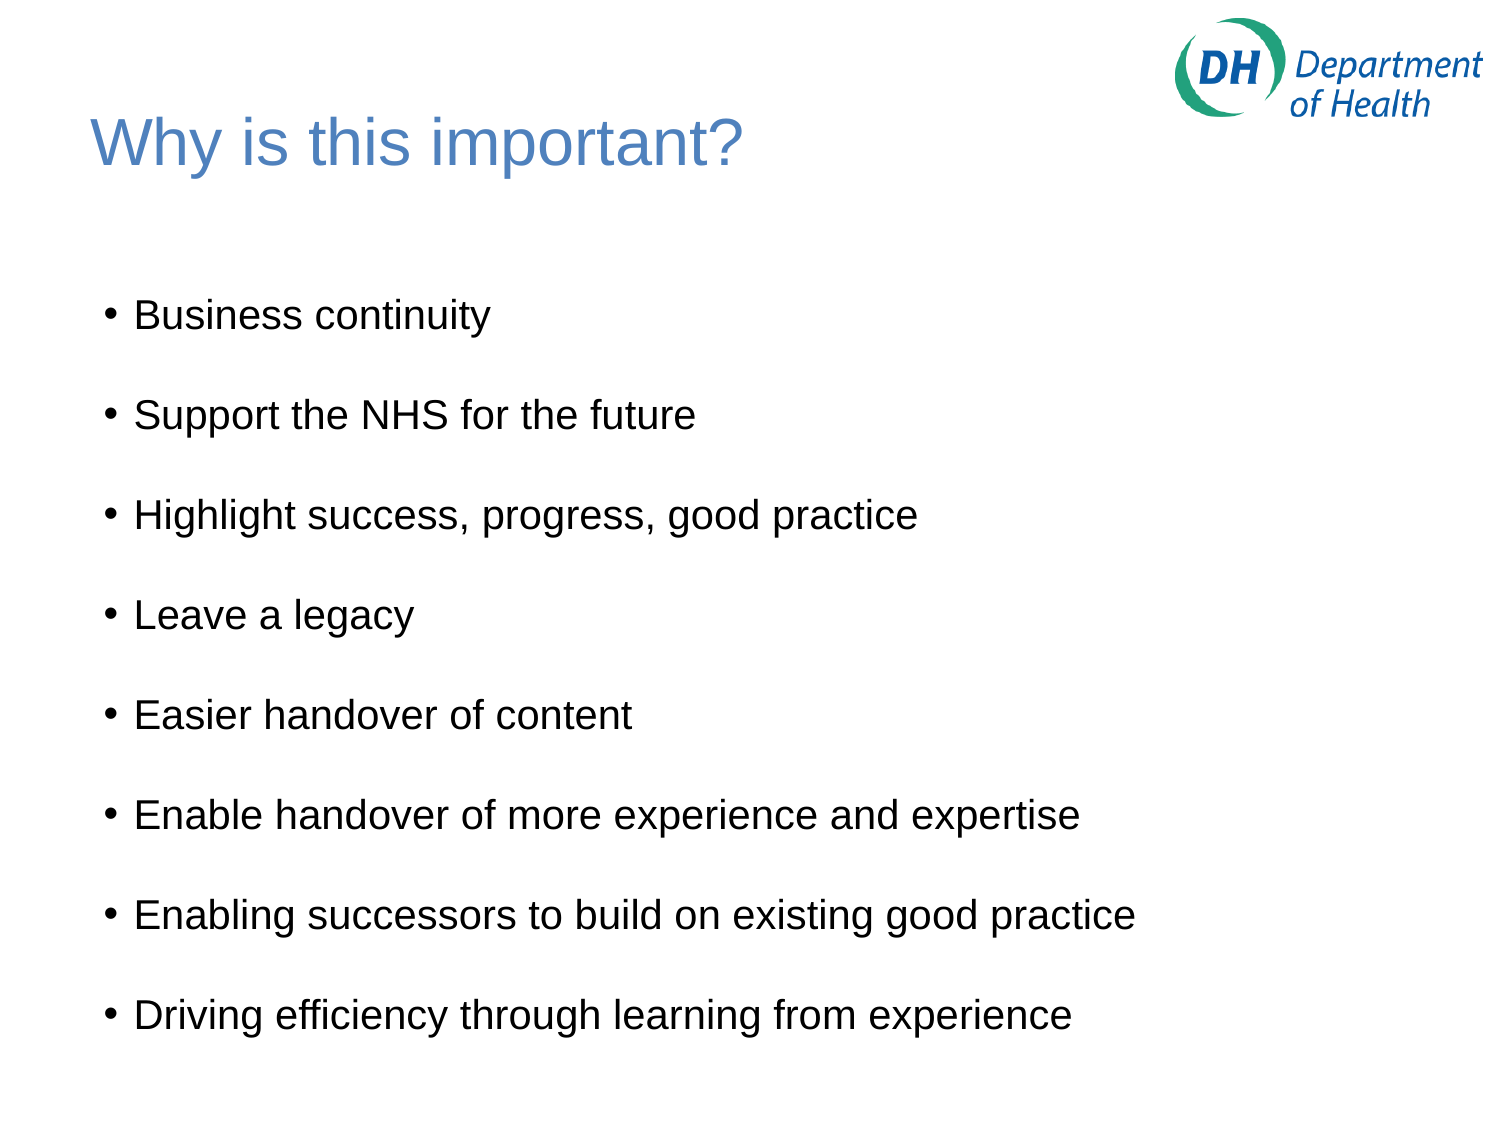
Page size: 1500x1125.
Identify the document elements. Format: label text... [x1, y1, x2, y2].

text_box Business continuity Support the NHS for the future Highlight success, progress, good practice Leave a legacy Easier handover of content Enable handover of more experience and expertise Enabling successors to build on existing good practice Driving efficiency through learning from experience [88, 255, 1372, 1054]
picture [1175, 19, 1483, 117]
title Why is this important? [75, 45, 1426, 233]
